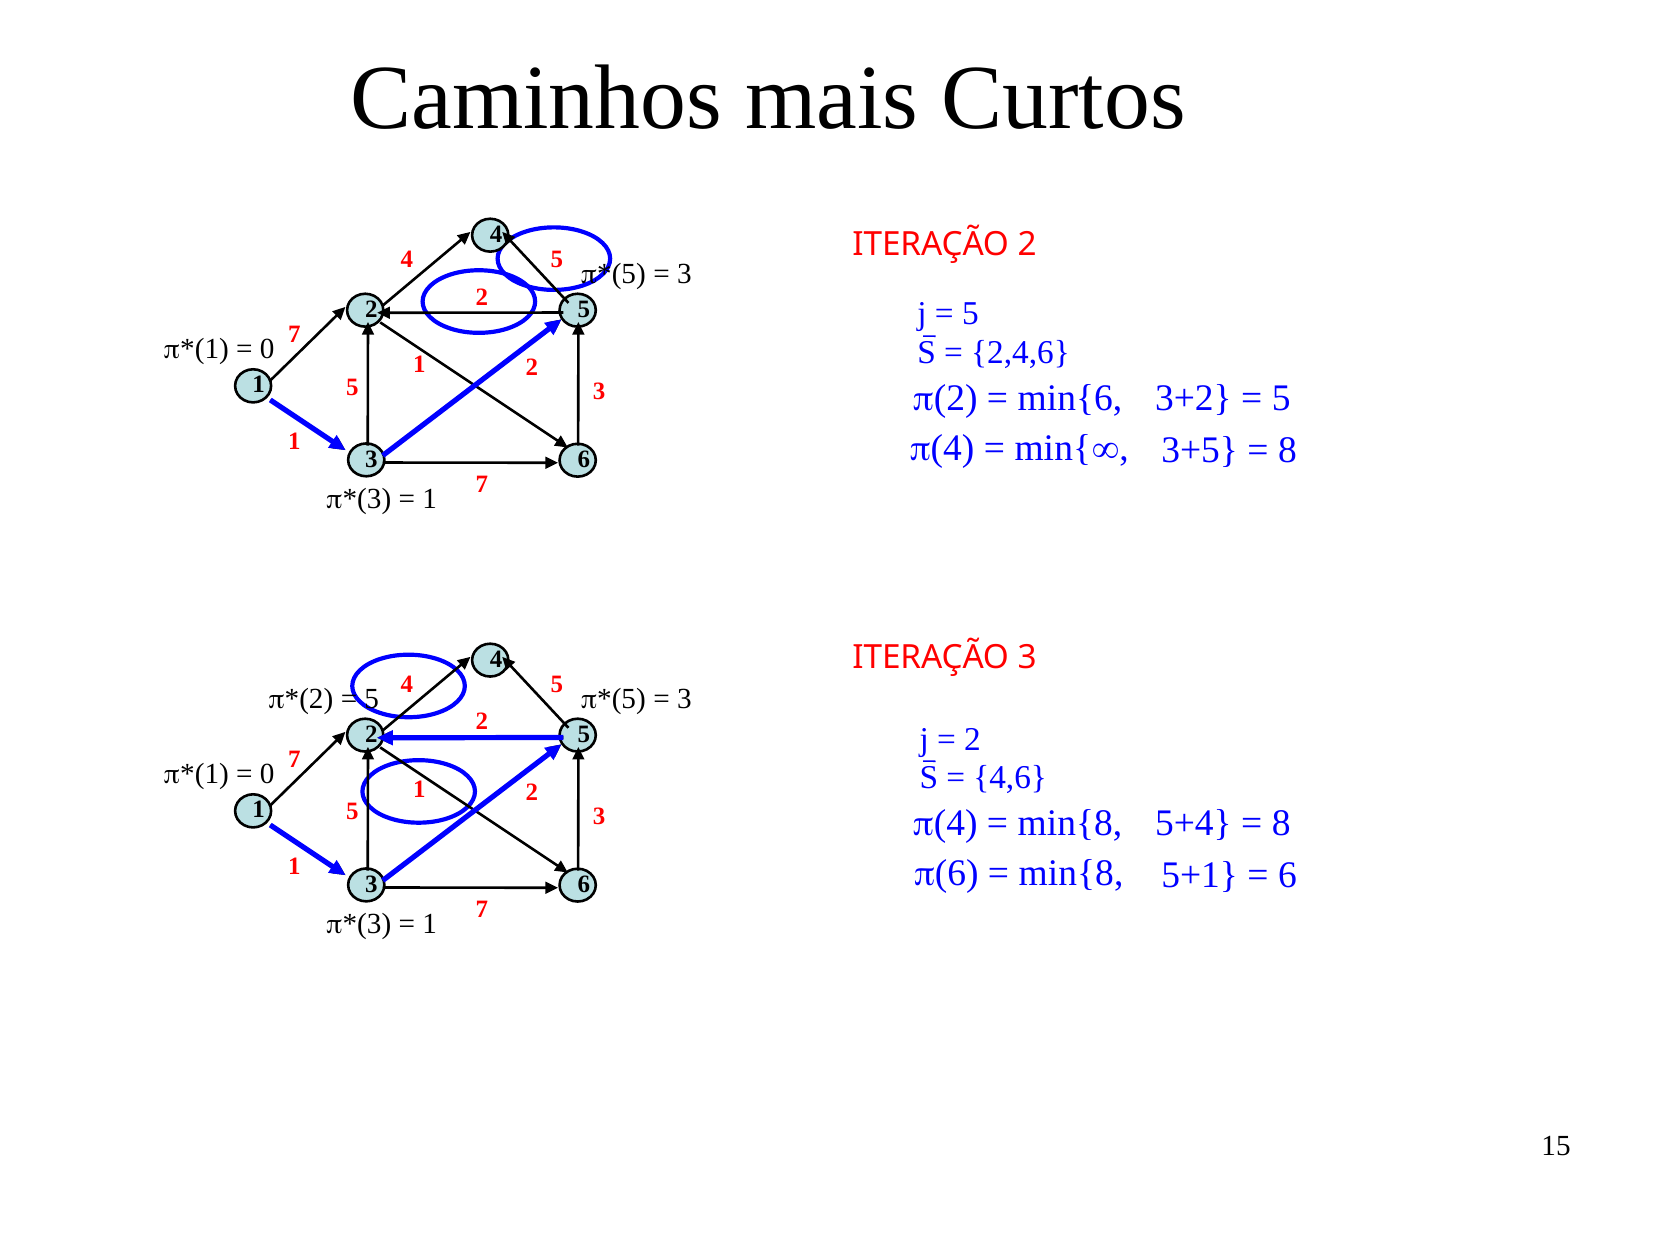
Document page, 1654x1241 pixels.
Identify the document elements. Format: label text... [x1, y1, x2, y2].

text_box 3+5} = 8 [1146, 421, 1316, 479]
text_box 5 [370, 365, 375, 409]
text_box 3 [580, 369, 622, 413]
text_box j = 5 S = {2,4,6} [902, 287, 1089, 380]
text_box 2 [460, 314, 505, 319]
text_box 5 [331, 790, 366, 834]
text_box 1 [237, 362, 282, 406]
text_box 2 [350, 723, 394, 756]
text_box 4 [475, 212, 519, 256]
text_box 7 [273, 737, 318, 781]
text_box 5 [331, 365, 366, 409]
text_box 1 [398, 342, 443, 386]
text_box 2 [460, 274, 505, 311]
text_box 7 [273, 312, 318, 356]
text_box 1 [306, 419, 318, 427]
text_box 7 [299, 762, 318, 781]
text_box 1 [305, 844, 318, 853]
text_box 5 [535, 237, 580, 281]
text_box 5 [370, 790, 375, 834]
text_box 4 [475, 637, 519, 681]
text_box 2 [350, 287, 394, 331]
text_box ITERAÇÃO 2 [837, 212, 1063, 275]
text_box 4 [385, 237, 430, 281]
text_box 3 [350, 437, 394, 481]
text_box j = 2 S = {4,6} [904, 712, 1064, 805]
text_box 2 [510, 770, 522, 779]
text_box 1 [237, 787, 282, 831]
text_box 2 [510, 345, 555, 389]
text_box 5 [562, 287, 566, 297]
text_box 5 [562, 723, 607, 756]
text_box 6 [562, 437, 607, 481]
text_box *(3) = 1 [311, 899, 454, 948]
text_box 1 [273, 419, 318, 463]
text_box *(3) = 1 [311, 474, 454, 523]
text_box *(1) = 0 [149, 749, 292, 798]
text_box (2) = min{6, [898, 369, 1140, 419]
text_box 2 [510, 770, 555, 814]
text_box ITERAÇÃO 3 [837, 624, 1063, 688]
text_box 7 [299, 337, 318, 356]
text_box *(1) = 0 [149, 324, 292, 373]
text_box (4) = min{, [895, 419, 1146, 477]
text_box *(5) = 3 [566, 674, 709, 723]
text_box *(5) = 3 [566, 249, 709, 298]
title Caminhos mais Curtos [237, 38, 1300, 157]
text_box 4 [385, 662, 430, 706]
text_box 6 [562, 862, 607, 906]
text_box 5 [562, 712, 566, 722]
text_box 5+4} = 8 [1140, 794, 1310, 852]
text_box (6) = min{, [899, 844, 1146, 902]
text_box 7 [460, 887, 505, 931]
text_box *(2) = 5 [253, 674, 397, 723]
text_box 5 [562, 298, 607, 331]
text_box 7 [460, 462, 505, 506]
text_box 1 [273, 844, 318, 888]
text_box (4) = min{8, [898, 794, 1140, 852]
text_box 3+2} = 5 [1140, 369, 1310, 427]
text_box 1 [398, 767, 443, 811]
text_box 3 [350, 862, 394, 906]
text_box 3 [580, 794, 622, 838]
text_box 5 [535, 662, 580, 706]
text_box 5+1} = 6 [1146, 846, 1316, 904]
text_box 2 [510, 345, 522, 354]
text_box 2 [460, 699, 505, 735]
